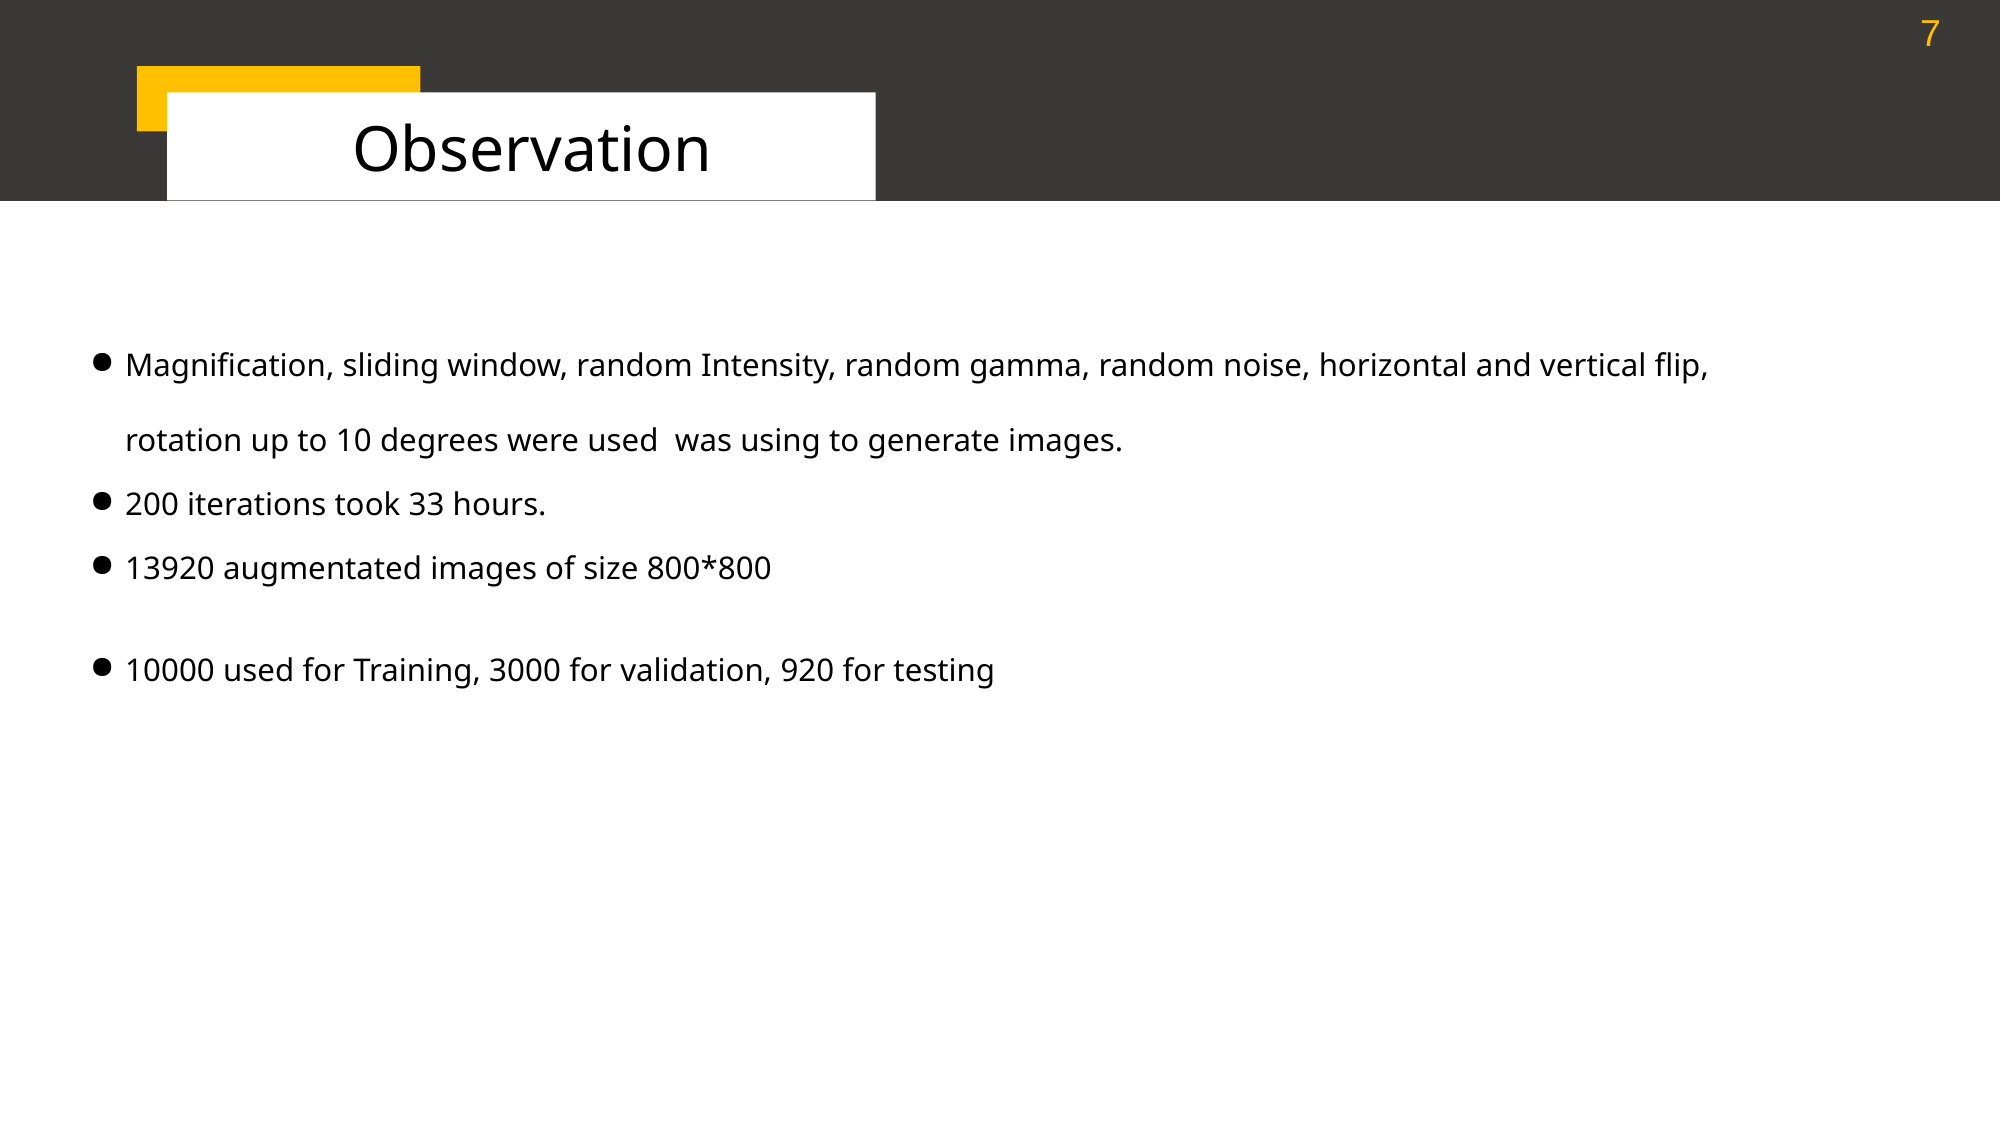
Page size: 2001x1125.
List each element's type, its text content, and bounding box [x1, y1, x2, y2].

text_box Magnification, sliding window, random Intensity, random gamma, random noise, horizontal and vertical flip, rotation up to 10 degrees were used was using to generate images. 200 iterations took 33 hours. 13920 augmentated images of size 800*800 10000 used for Training, 3000 for validation, 920 for testing [75, 299, 1801, 696]
text_box <number> [1905, 4, 2000, 76]
text_box [136, 66, 876, 201]
text_box Observation [337, 101, 728, 192]
picture [0, 0, 2000, 201]
